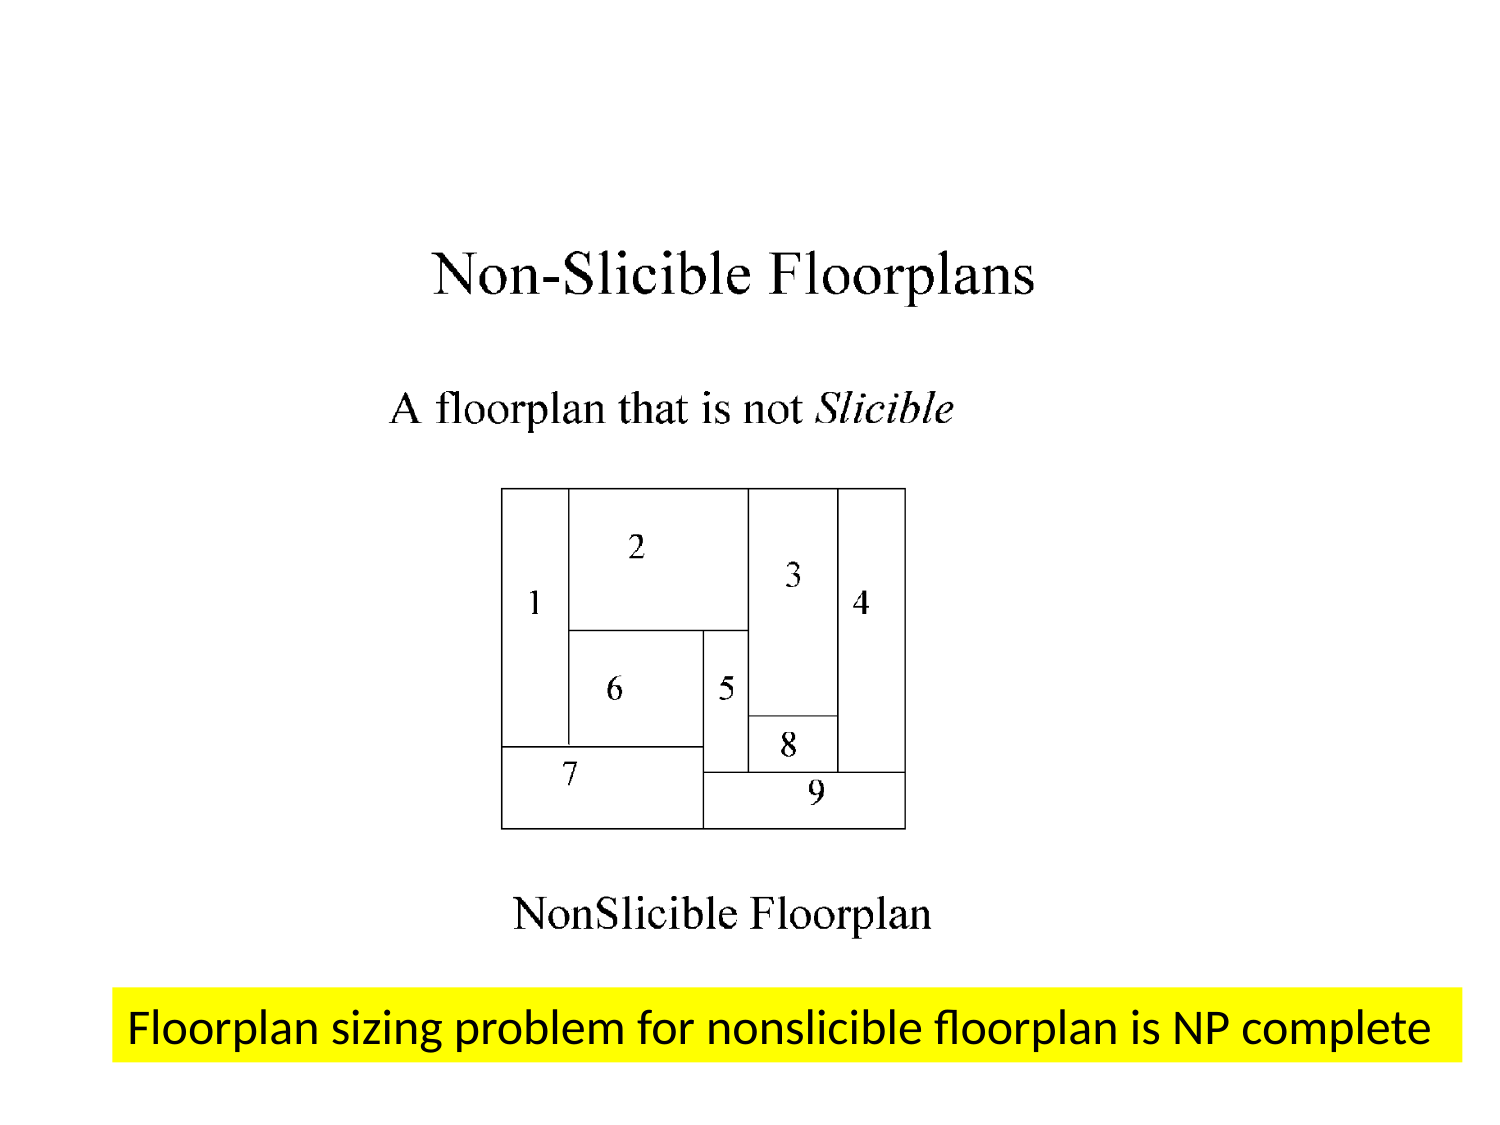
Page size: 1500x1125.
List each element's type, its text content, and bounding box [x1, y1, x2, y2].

picture [238, 134, 1262, 987]
text_box Floorplan sizing problem for nonslicible floorplan is NP complete [112, 987, 1463, 1063]
